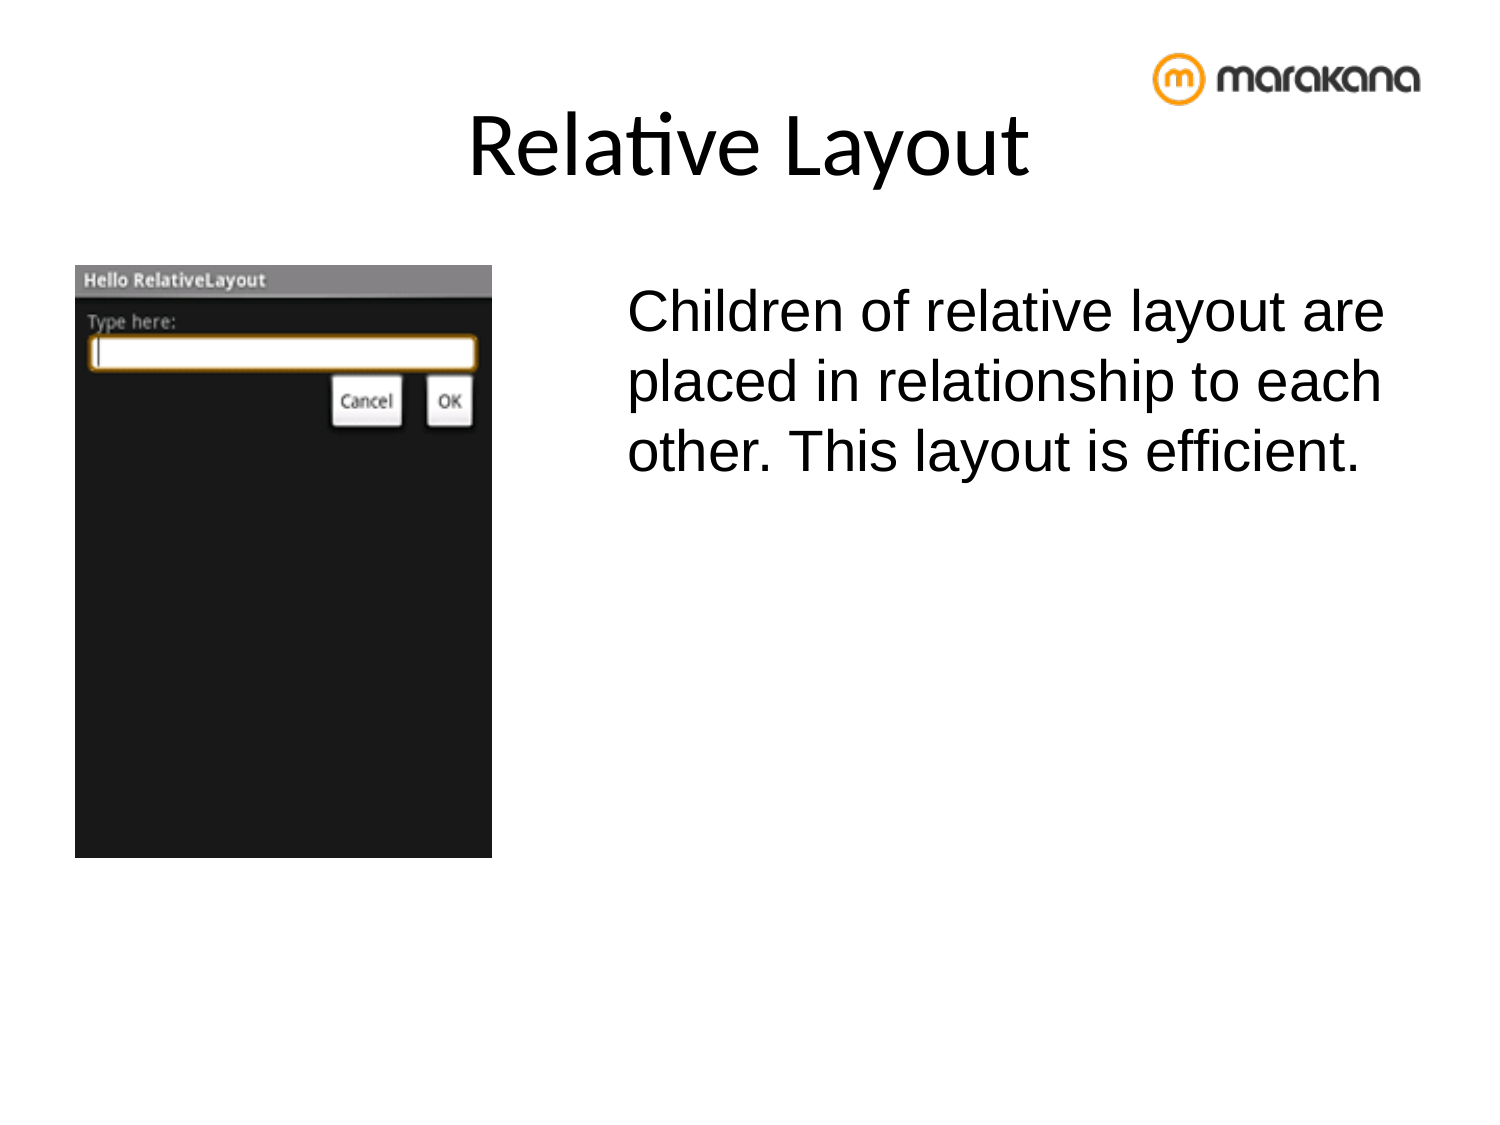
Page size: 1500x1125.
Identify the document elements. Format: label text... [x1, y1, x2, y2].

picture [75, 265, 492, 858]
title Relative Layout [75, 45, 1425, 233]
text_box Children of relative layout are placed in relationship to each other. This layout is efficient. [612, 265, 1425, 491]
